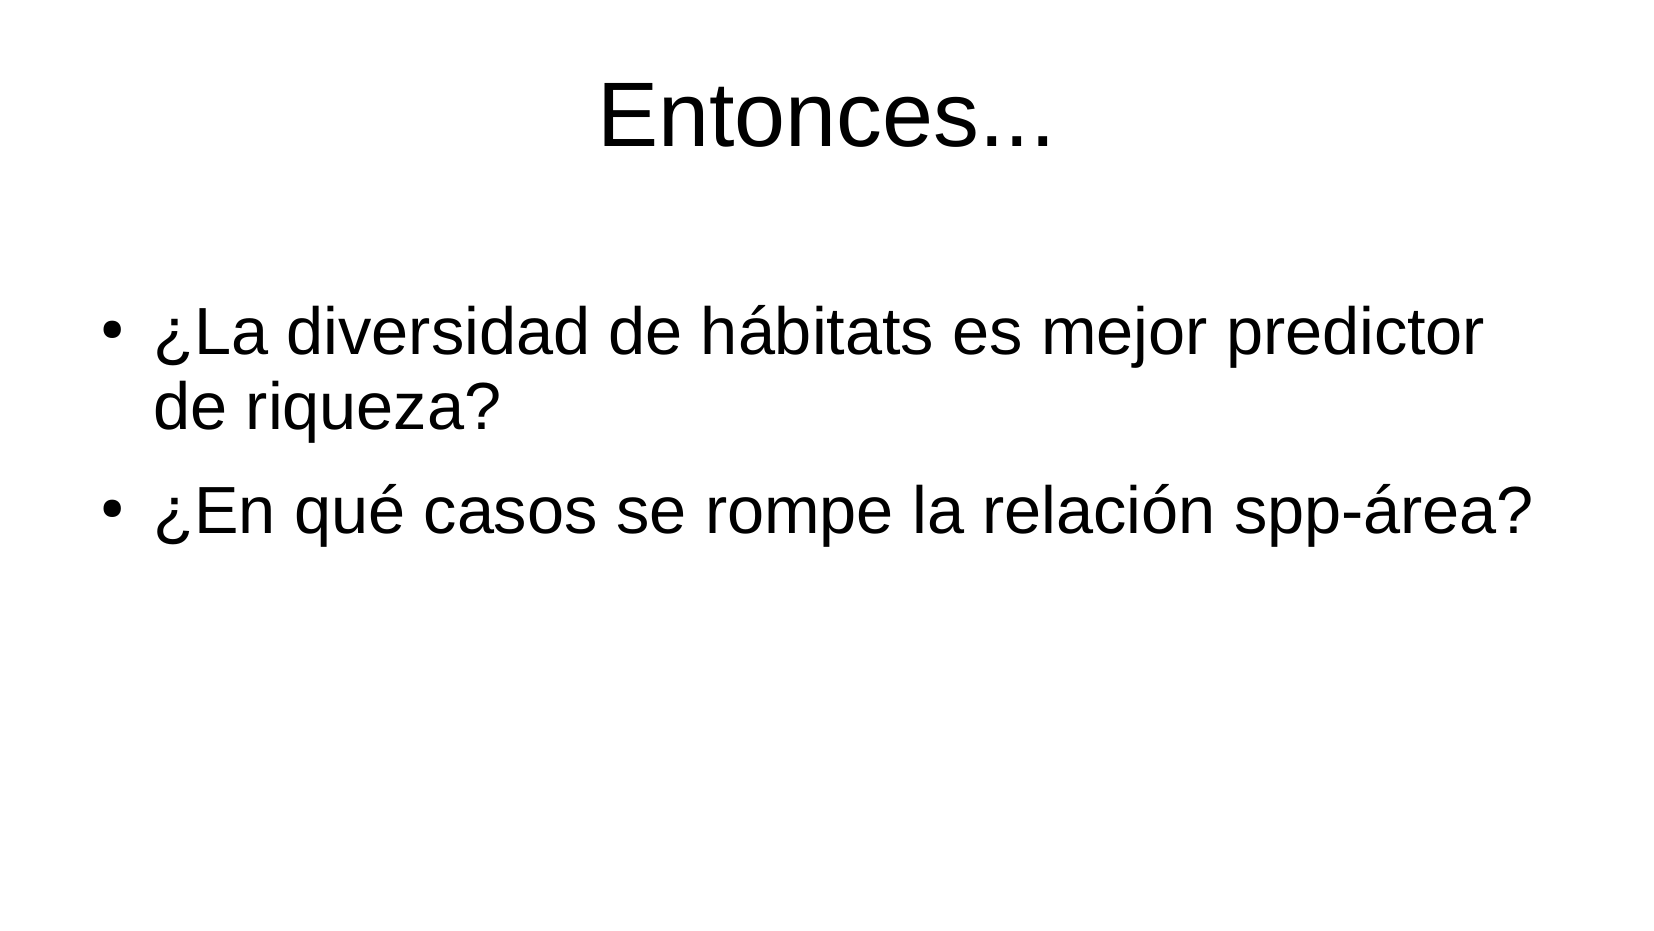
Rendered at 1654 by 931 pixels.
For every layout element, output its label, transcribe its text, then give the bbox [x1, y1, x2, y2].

title Entonces... [82, 37, 1571, 193]
list ¿La diversidad de hábitats es mejor predictor de riqueza? ¿En qué casos se rompe la relación spp-área? [82, 294, 1571, 834]
